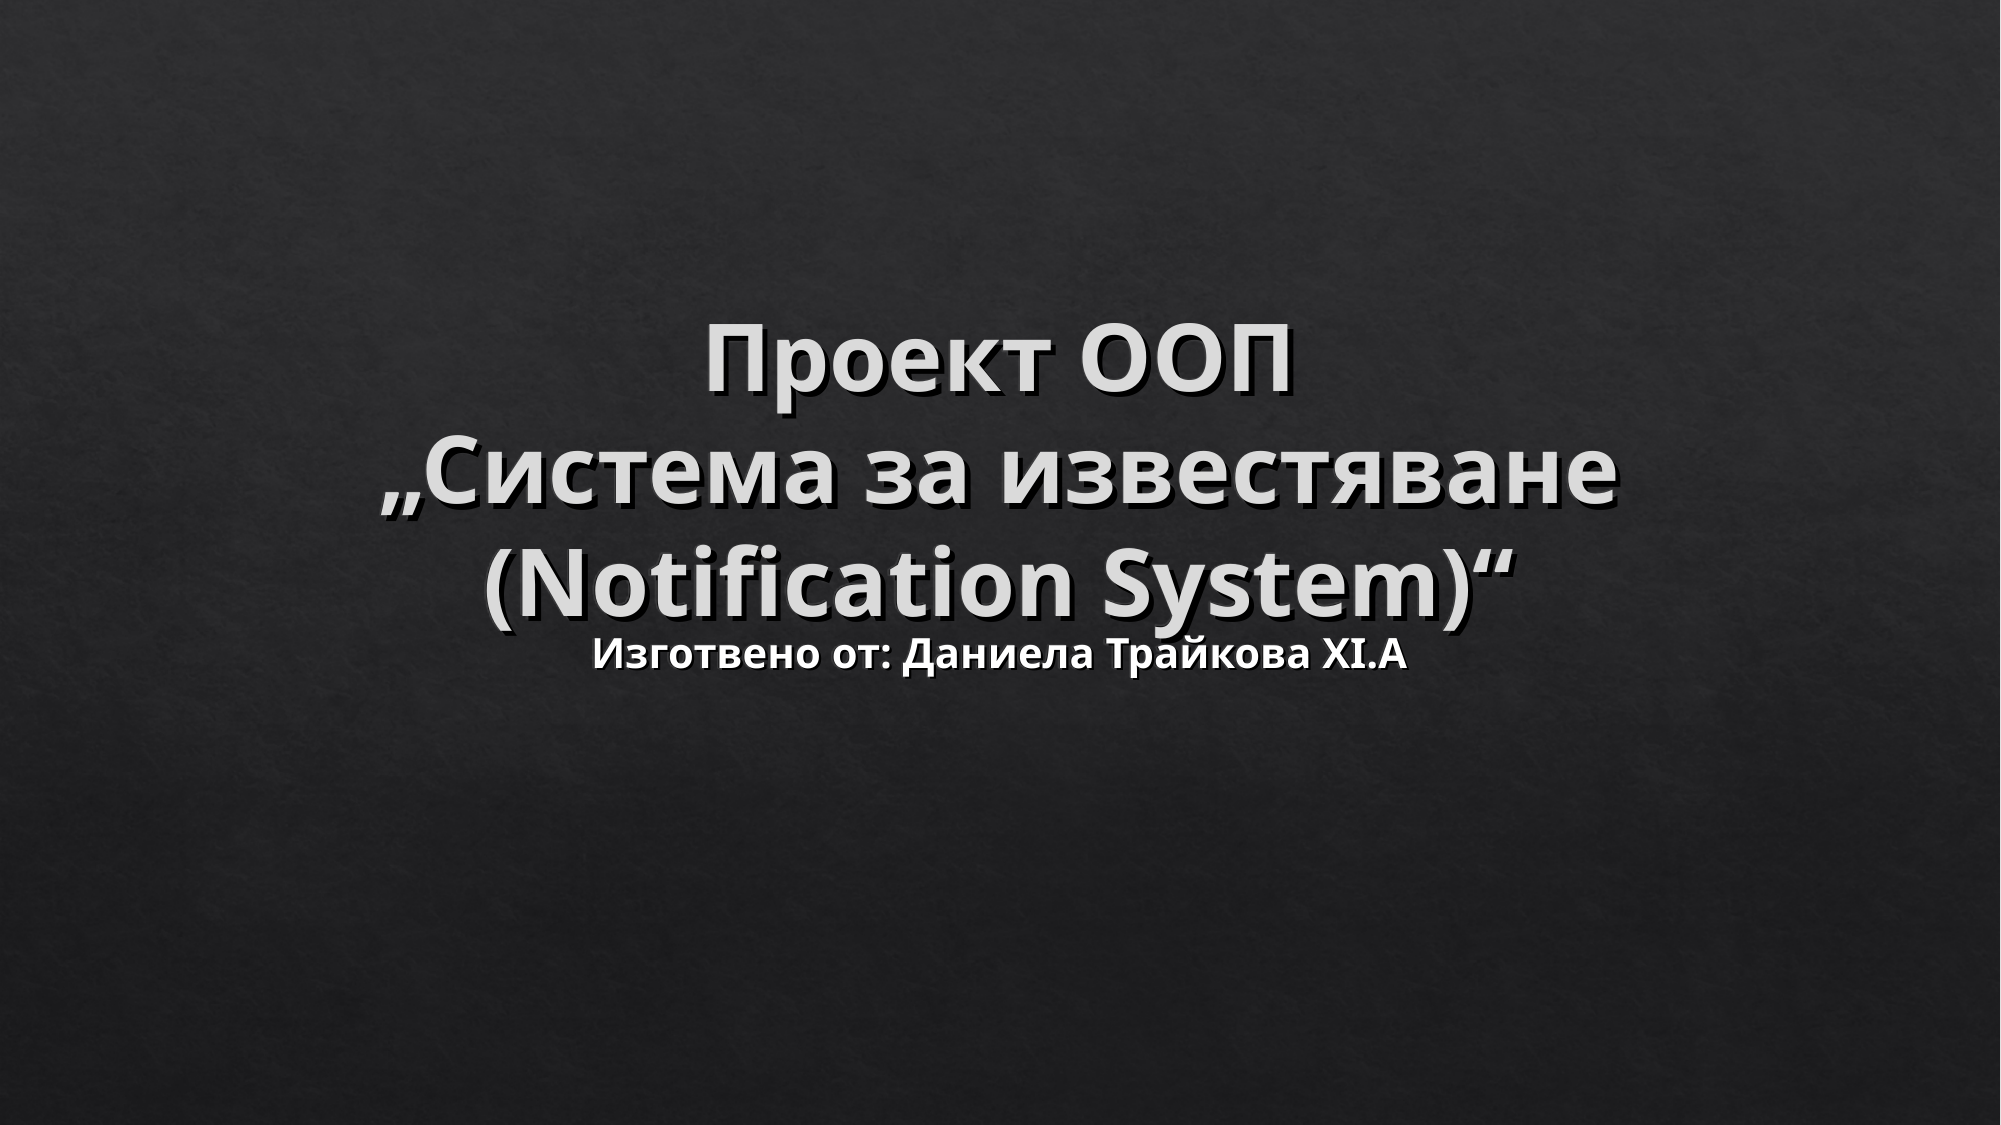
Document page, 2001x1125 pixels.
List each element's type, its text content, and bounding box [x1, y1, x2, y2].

title Проект ООП „Система за известяване (Notification System)“ [224, 290, 1774, 591]
subtitle Изготвено от: Даниела Трайкова XI.A [224, 619, 1774, 792]
